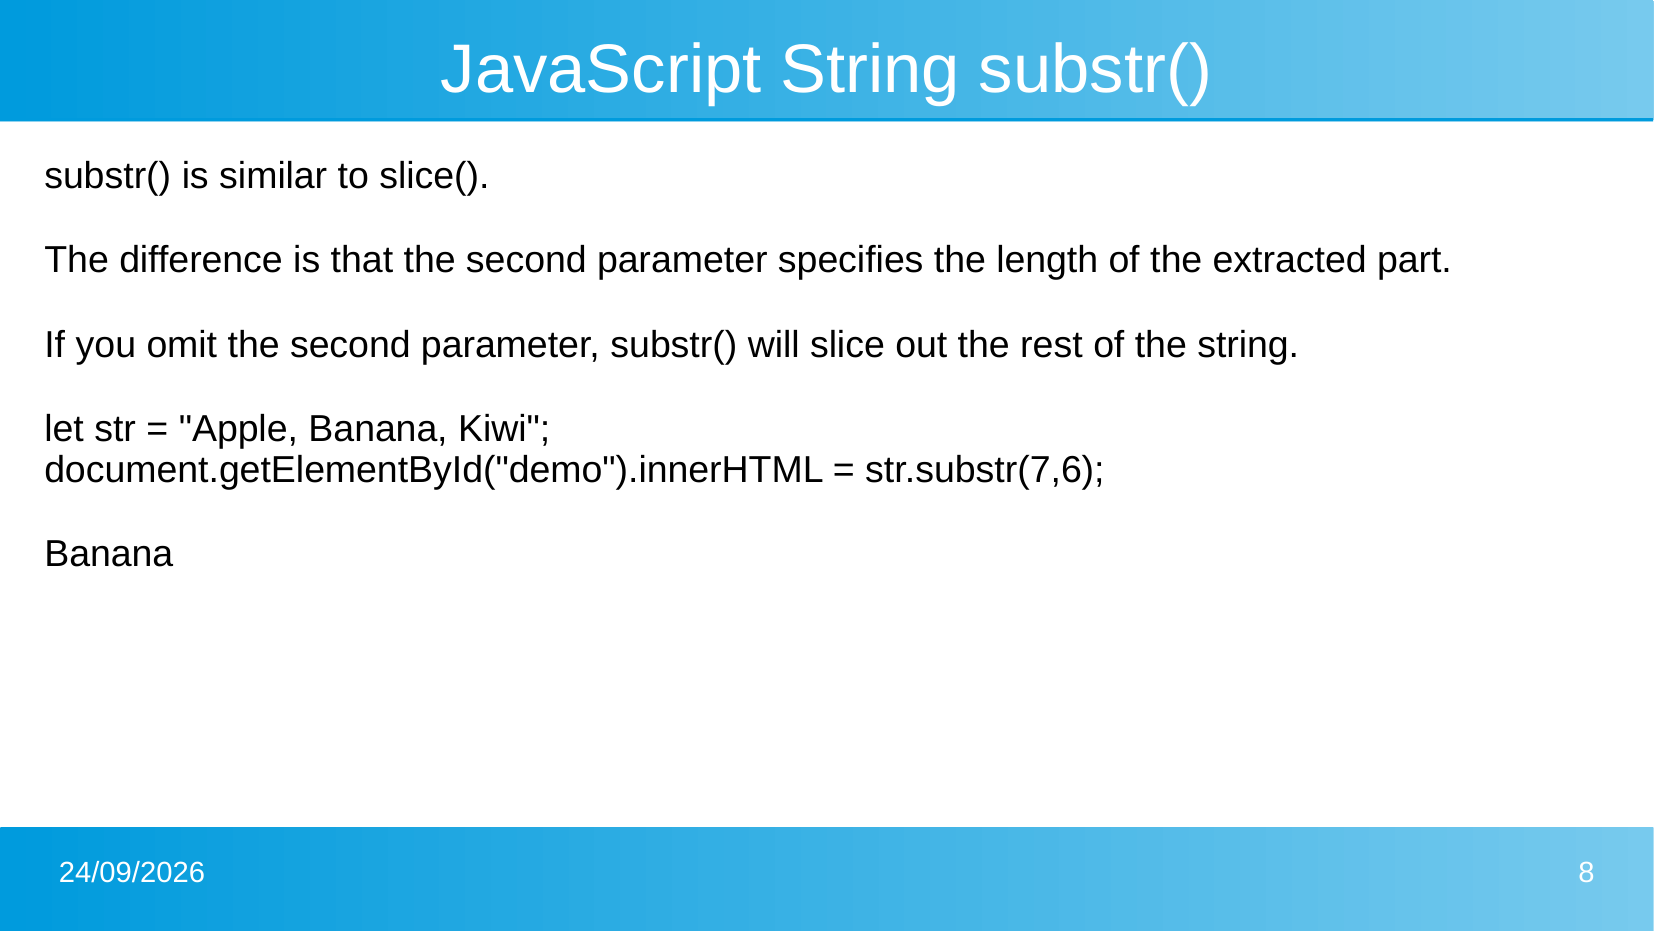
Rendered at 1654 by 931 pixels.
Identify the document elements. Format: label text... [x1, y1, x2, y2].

text_box substr() is similar to slice(). The difference is that the second parameter specifies the length of the extracted part. If you omit the second parameter, substr() will slice out the rest of the string. let str = "Apple, Banana, Kiwi"; document.getElementById("demo").innerHTML = str.substr(7,6); Banana [29, 147, 1595, 583]
title JavaScript String substr() [59, 29, 1595, 108]
